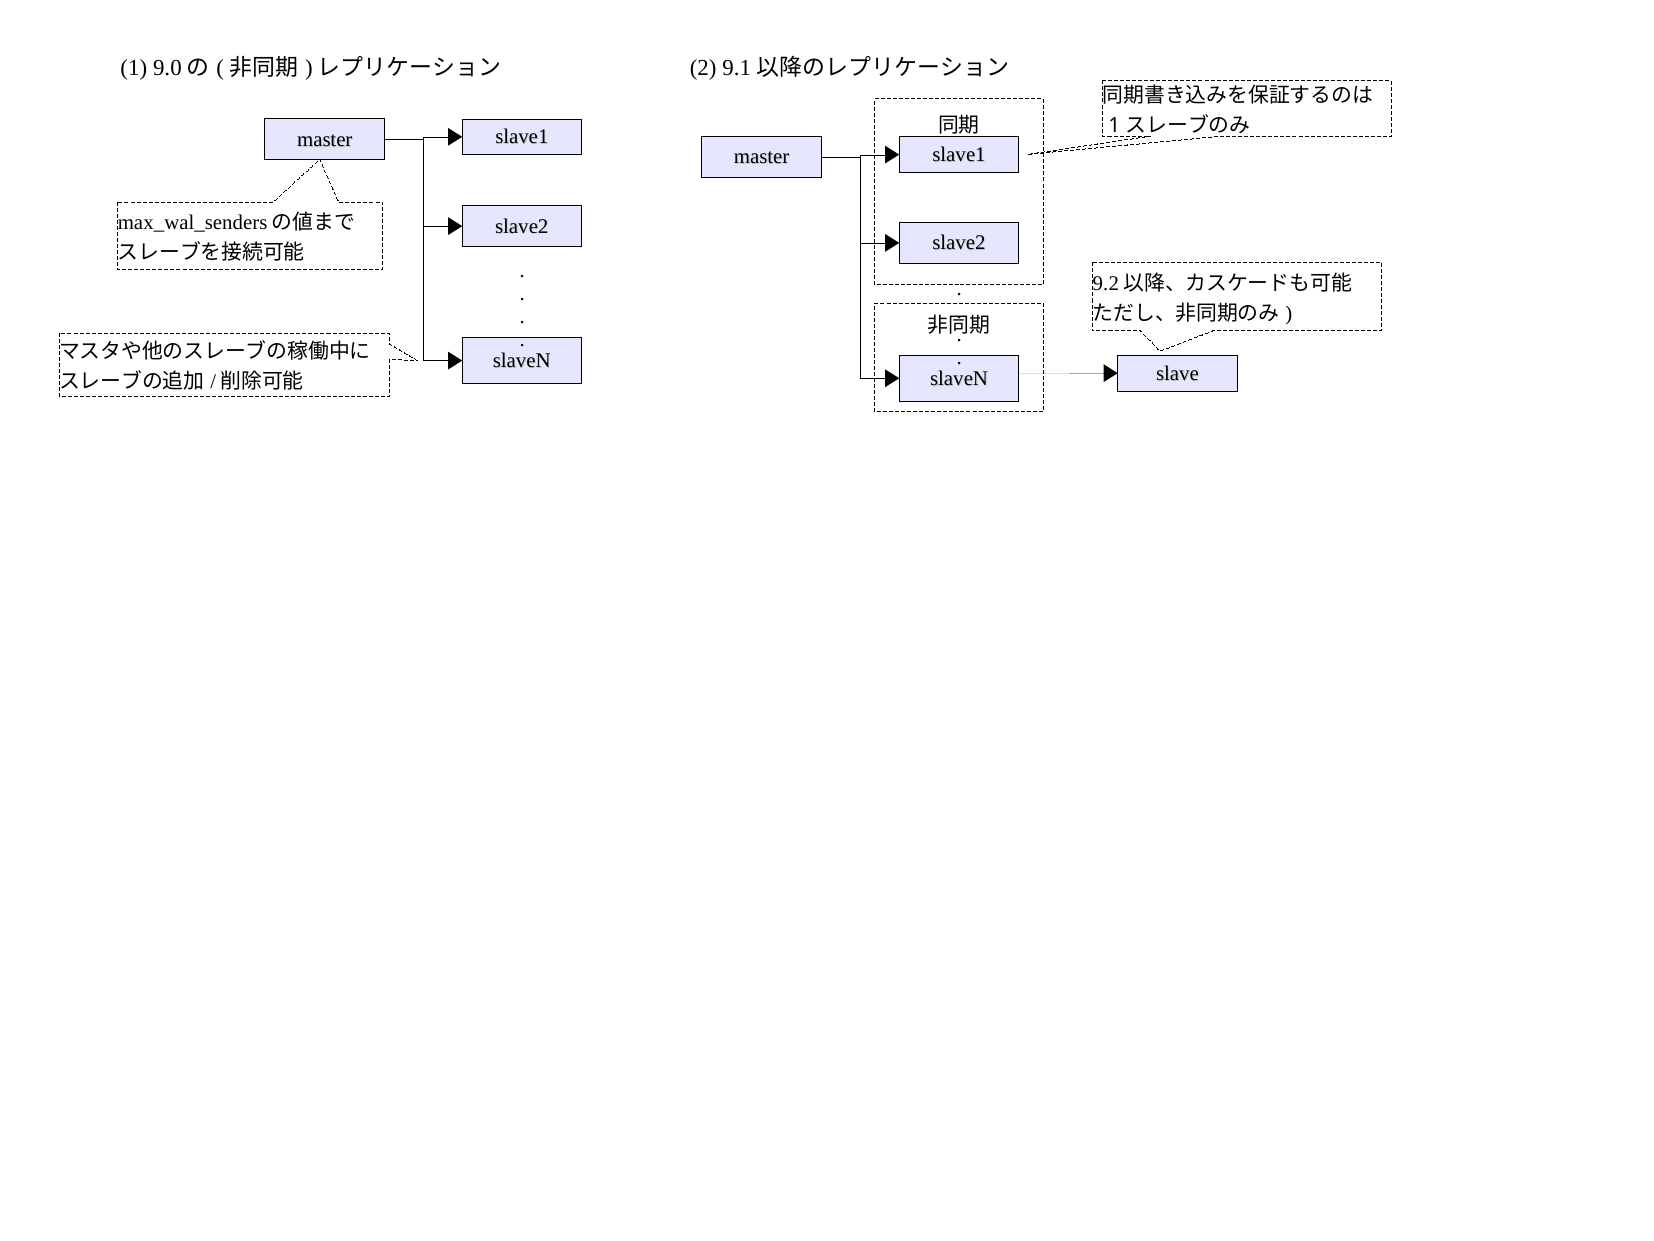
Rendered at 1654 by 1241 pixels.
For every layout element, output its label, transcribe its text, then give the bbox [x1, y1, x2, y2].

text_box 同期 [874, 98, 1044, 285]
text_box max_wal_sendersの値まで スレーブを接続可能 [117, 159, 383, 270]
text_box master [264, 118, 385, 160]
text_box 9.2以降、カスケードも可能 ただし、非同期のみ) [1092, 262, 1382, 352]
text_box slave2 [462, 205, 582, 247]
text_box . . . . [519, 259, 531, 354]
text_box slave [1117, 355, 1238, 392]
text_box マスタや他のスレーブの稼働中に スレーブの追加/削除可能 [59, 333, 418, 397]
text_box 同期書き込みを保証するのは 1スレーブのみ [1027, 80, 1392, 155]
text_box (1) 9.0の(非同期)レプリケーション (2) 9.1以降のレプリケーション [120, 48, 1028, 77]
text_box . . . . [956, 285, 968, 303]
text_box master [701, 136, 822, 178]
text_box slave1 [462, 119, 582, 155]
text_box 非同期 [874, 303, 1044, 412]
text_box slaveN [462, 337, 582, 384]
